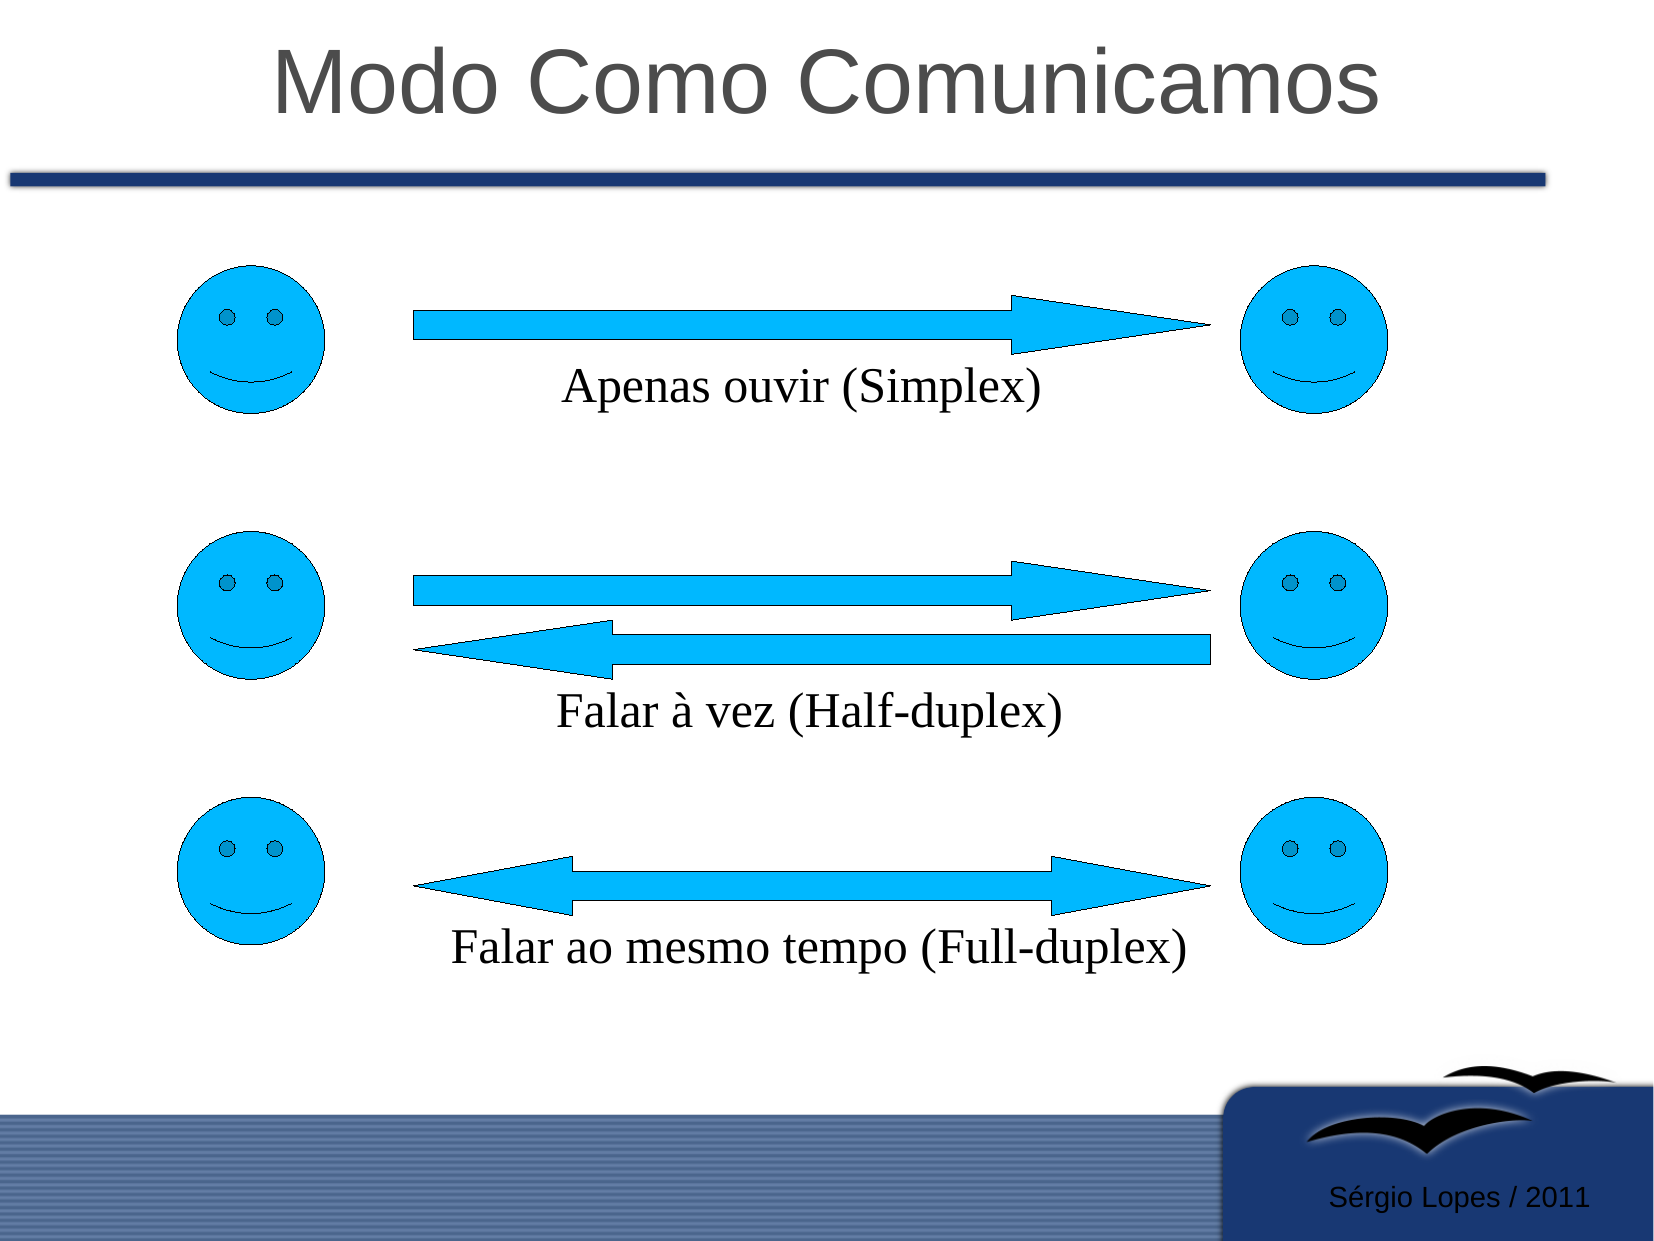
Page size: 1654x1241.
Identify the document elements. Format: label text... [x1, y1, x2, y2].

text_box [413, 561, 1211, 621]
text_box Falar ao mesmo tempo (Full-duplex) [450, 919, 1188, 975]
picture [0, 0, 1654, 1241]
text_box [177, 797, 325, 945]
text_box Sérgio Lopes / 2011 [1328, 1181, 1588, 1214]
text_box [413, 620, 1211, 680]
text_box [177, 531, 325, 680]
text_box [1240, 531, 1388, 680]
title Modo Como Comunicamos [121, 0, 1534, 164]
text_box [177, 265, 325, 414]
text_box [1240, 265, 1388, 414]
text_box [413, 295, 1211, 355]
text_box Falar à vez (Half-duplex) [555, 682, 1063, 739]
text_box Apenas ouvir (Simplex) [561, 358, 1042, 414]
text_box [1240, 797, 1388, 945]
text_box [413, 856, 1211, 916]
